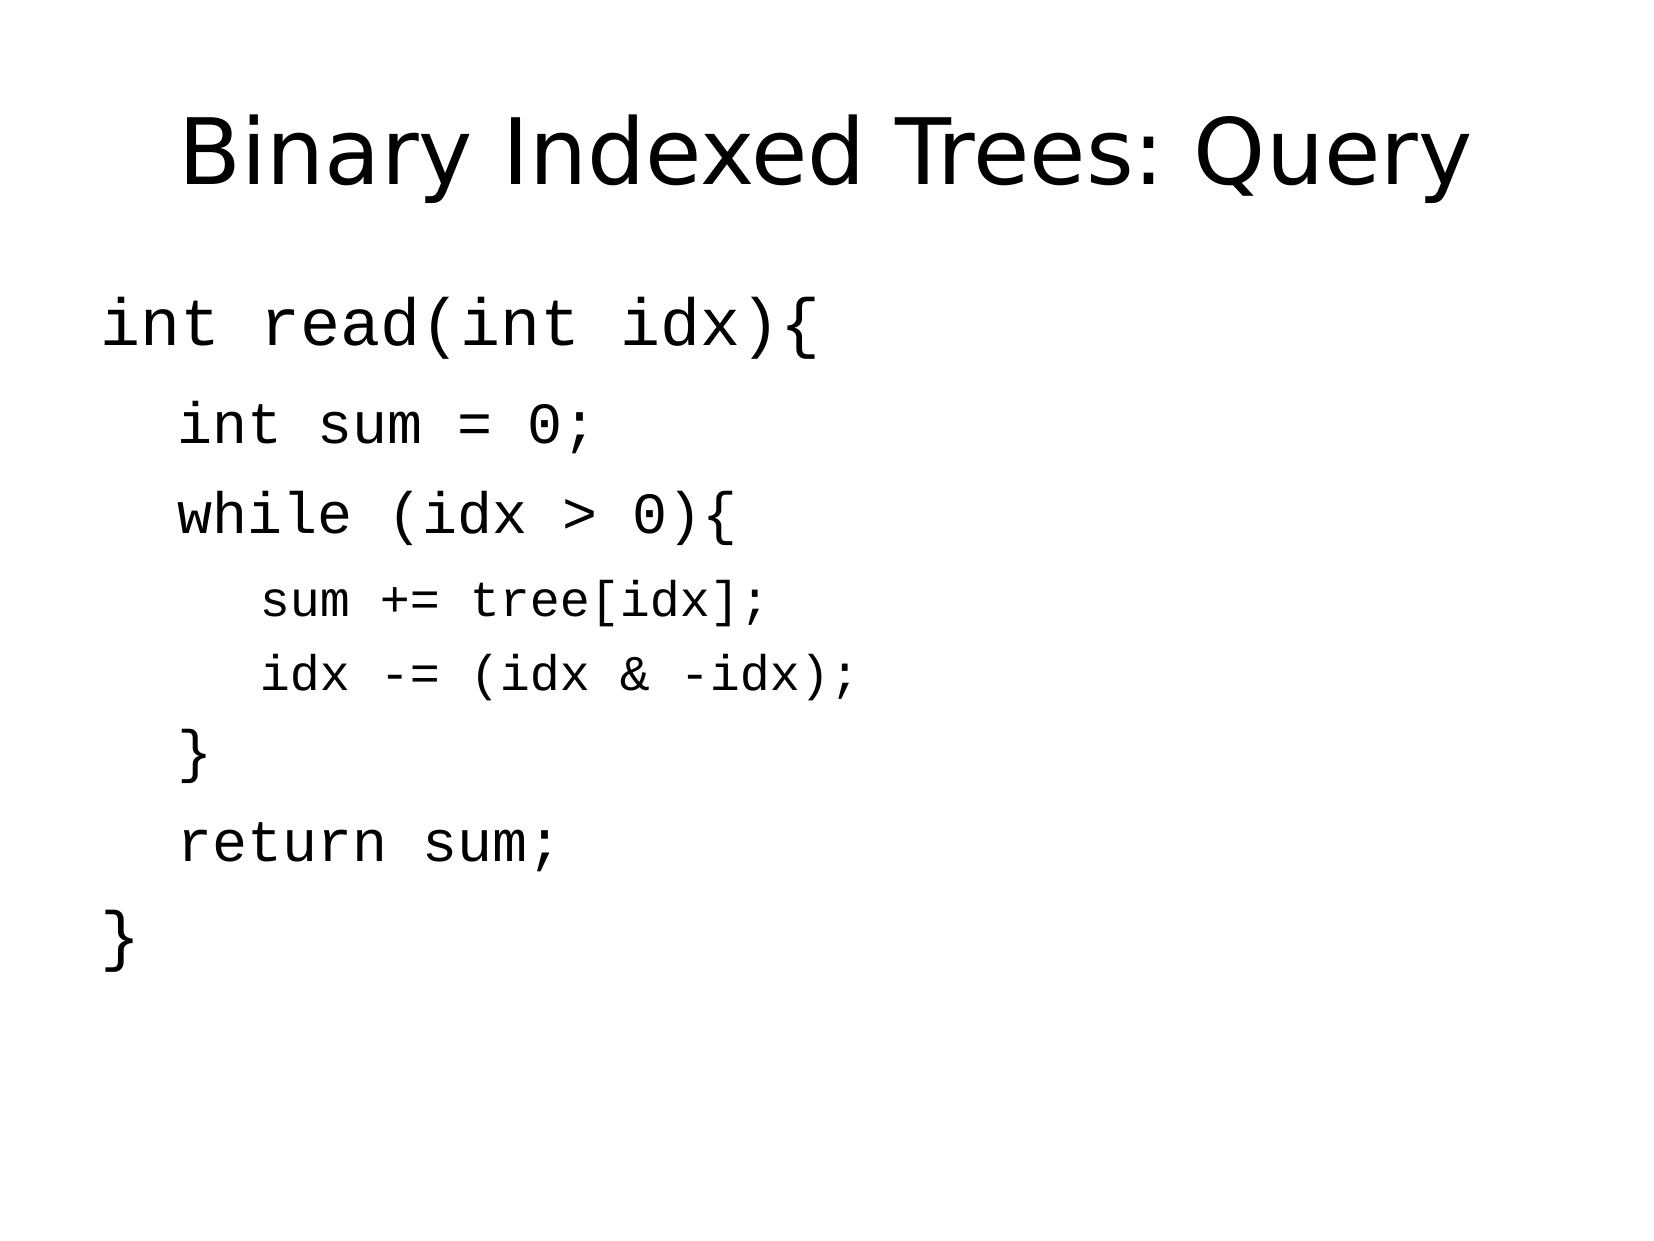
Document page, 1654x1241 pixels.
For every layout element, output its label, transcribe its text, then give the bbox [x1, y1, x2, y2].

title Binary Indexed Trees: Query [82, 56, 1571, 250]
list int read(int idx){ int sum = 0; while (idx > 0){ sum += tree[idx]; idx -= (idx & -idx); } return sum; } [82, 290, 1571, 1094]
